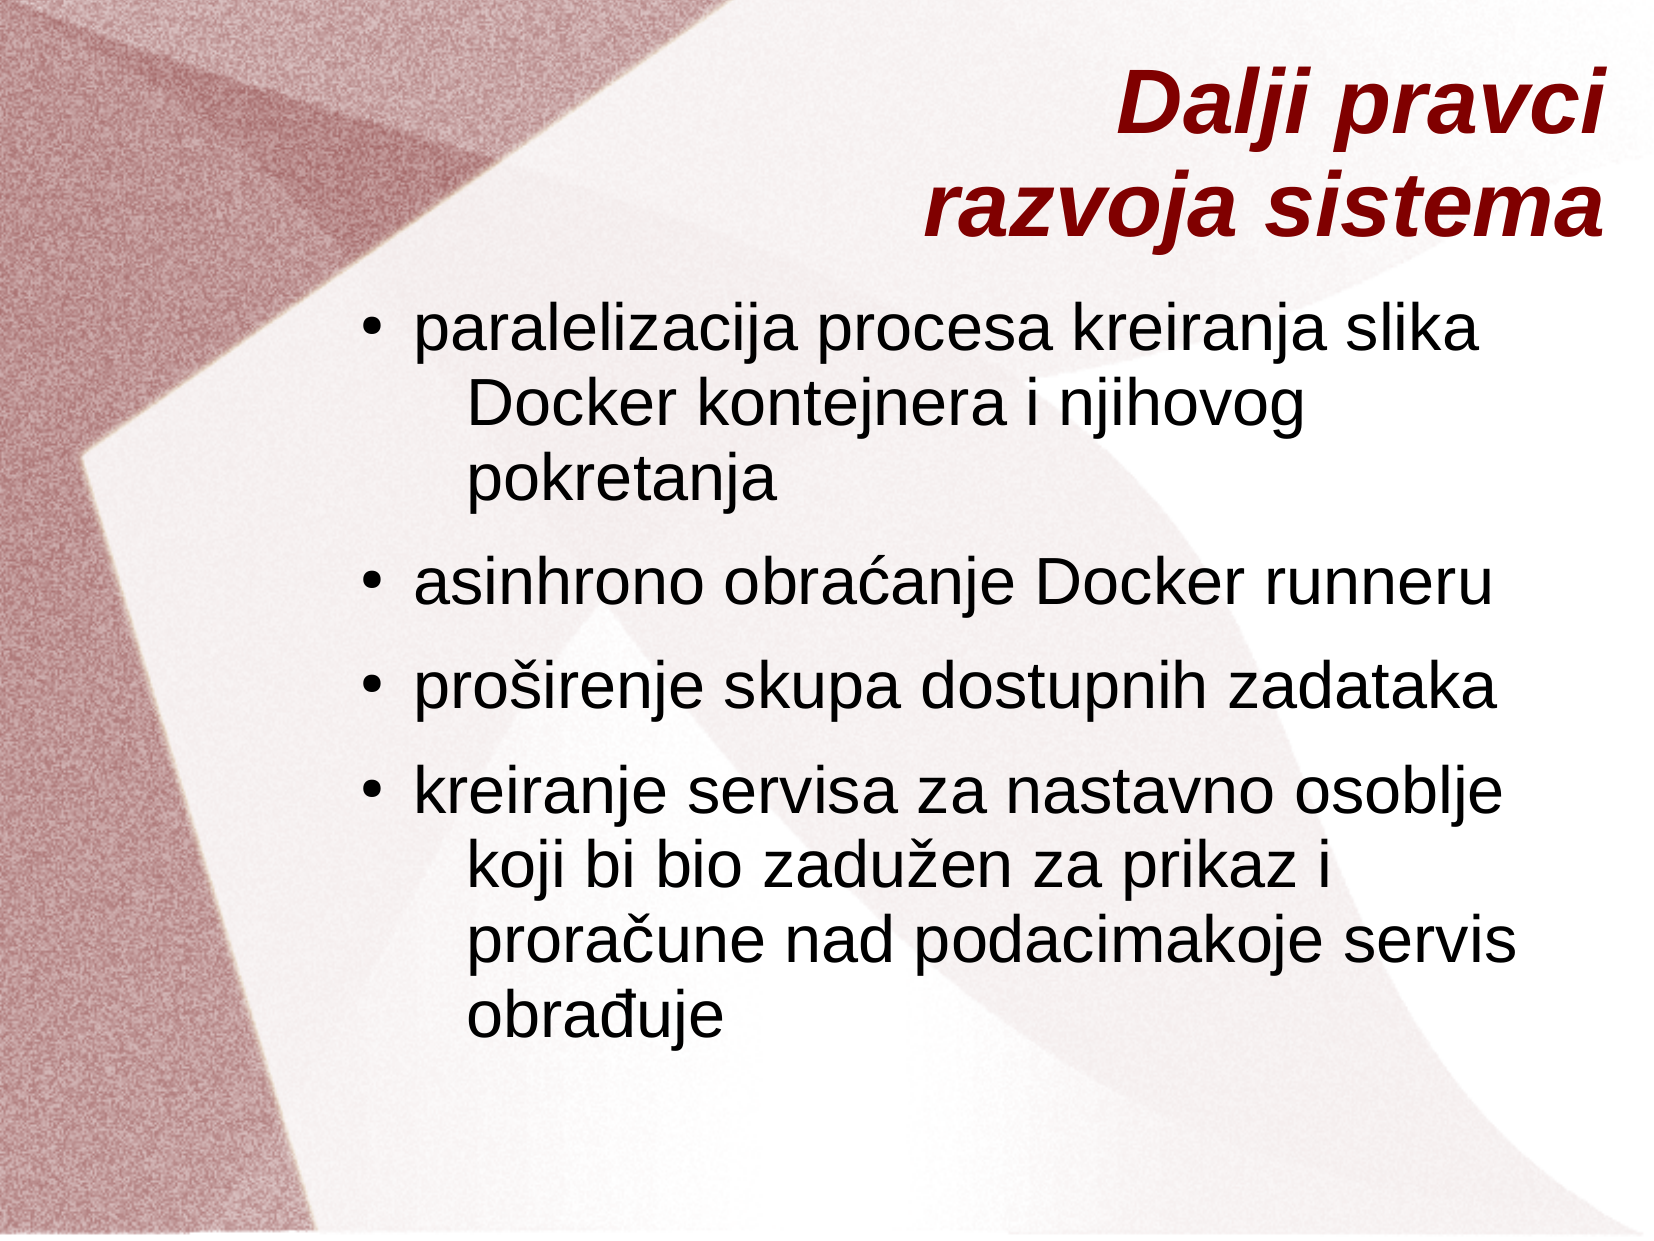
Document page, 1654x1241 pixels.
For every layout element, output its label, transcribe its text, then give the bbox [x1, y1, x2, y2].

list paralelizacija procesa kreiranja slika Docker kontejnera i njihovog pokretanja asinhrono obraćanje Docker runner­u proširenje skupa dostupnih zadataka kreiranje servisa za nastavno osoblje koji bi bio zadužen za prikaz i proračune nad podacimakoje servis obrađuje [324, 290, 1601, 1052]
picture [0, 0, 1654, 1241]
title Dalji pravci razvoja sistema [596, 50, 1607, 256]
